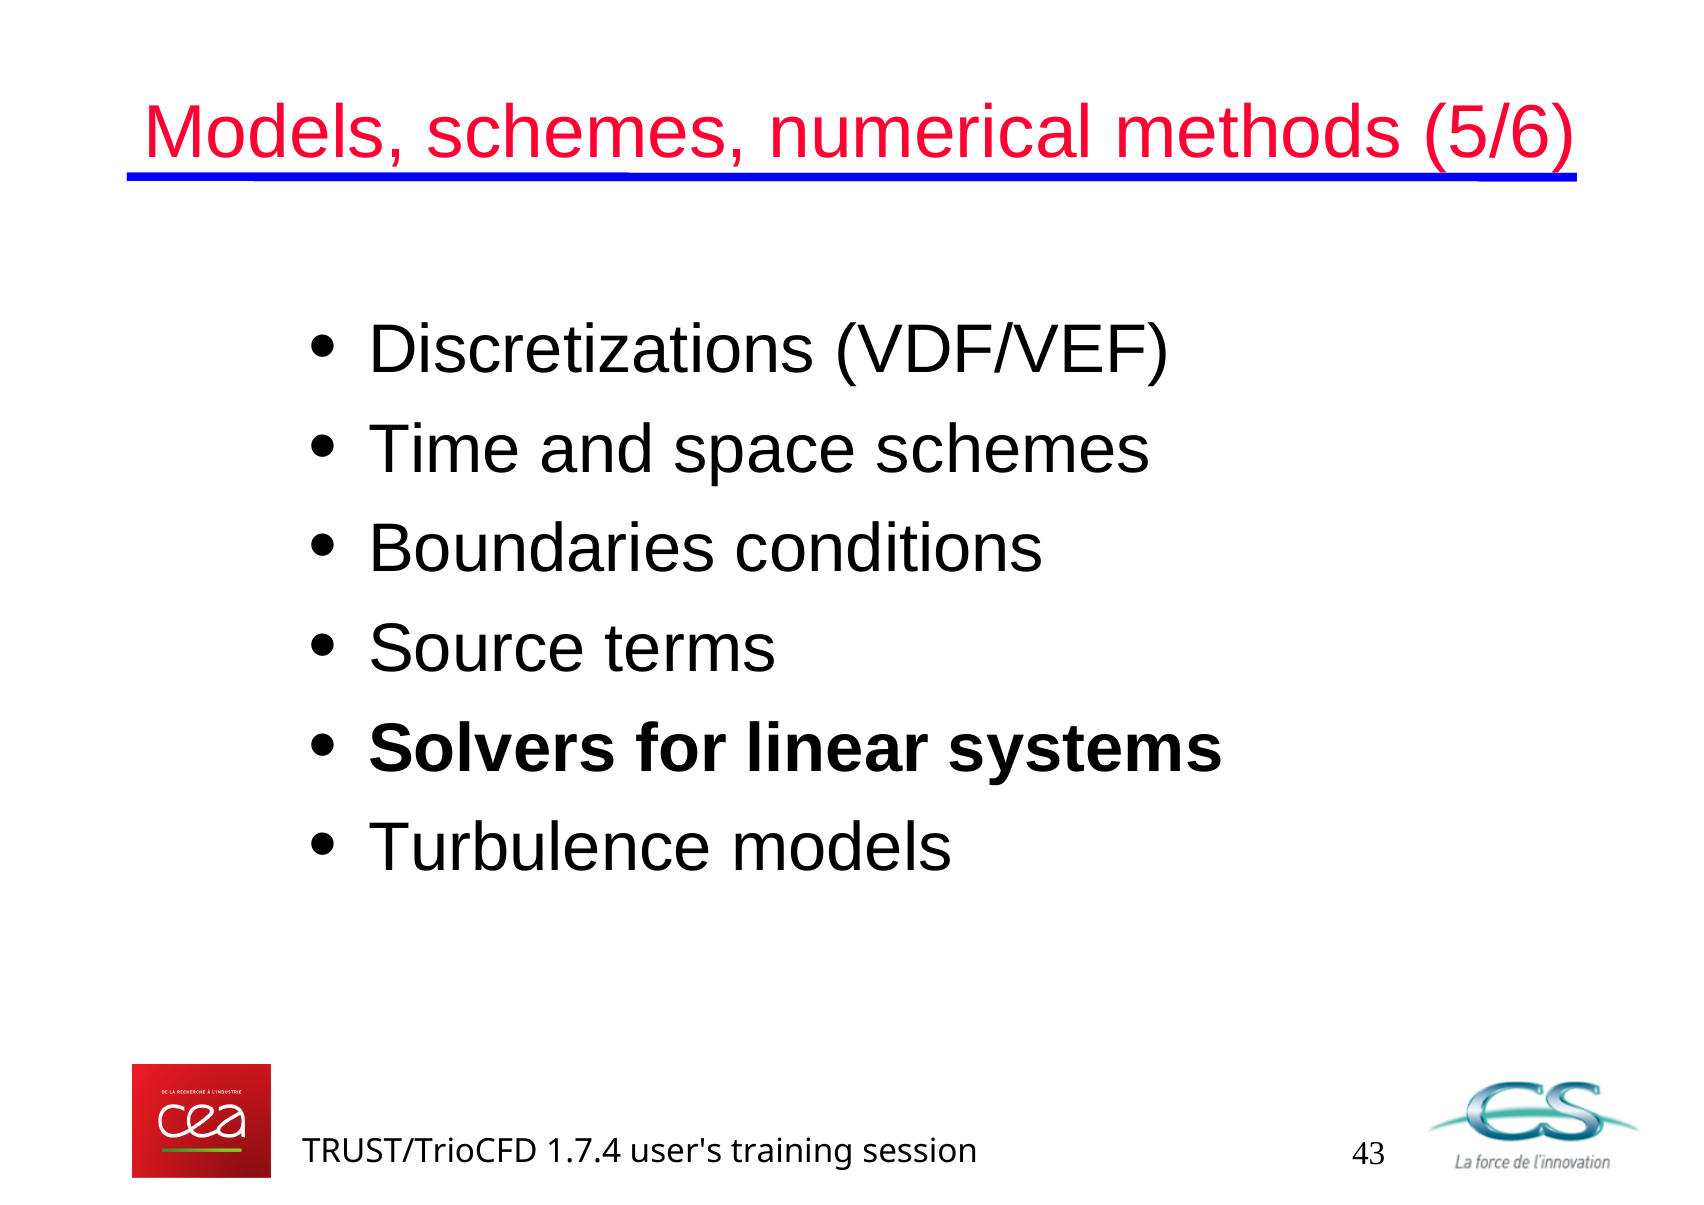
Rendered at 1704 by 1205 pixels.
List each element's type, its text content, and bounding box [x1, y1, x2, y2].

picture [132, 1064, 271, 1178]
picture [1423, 1072, 1648, 1179]
title Models, schemes, numerical methods (5/6) [127, 39, 1669, 215]
list Discretizations (VDF/VEF) Time and space schemes Boundaries conditions Source terms Solvers for linear systems Turbulence models [293, 296, 1434, 908]
